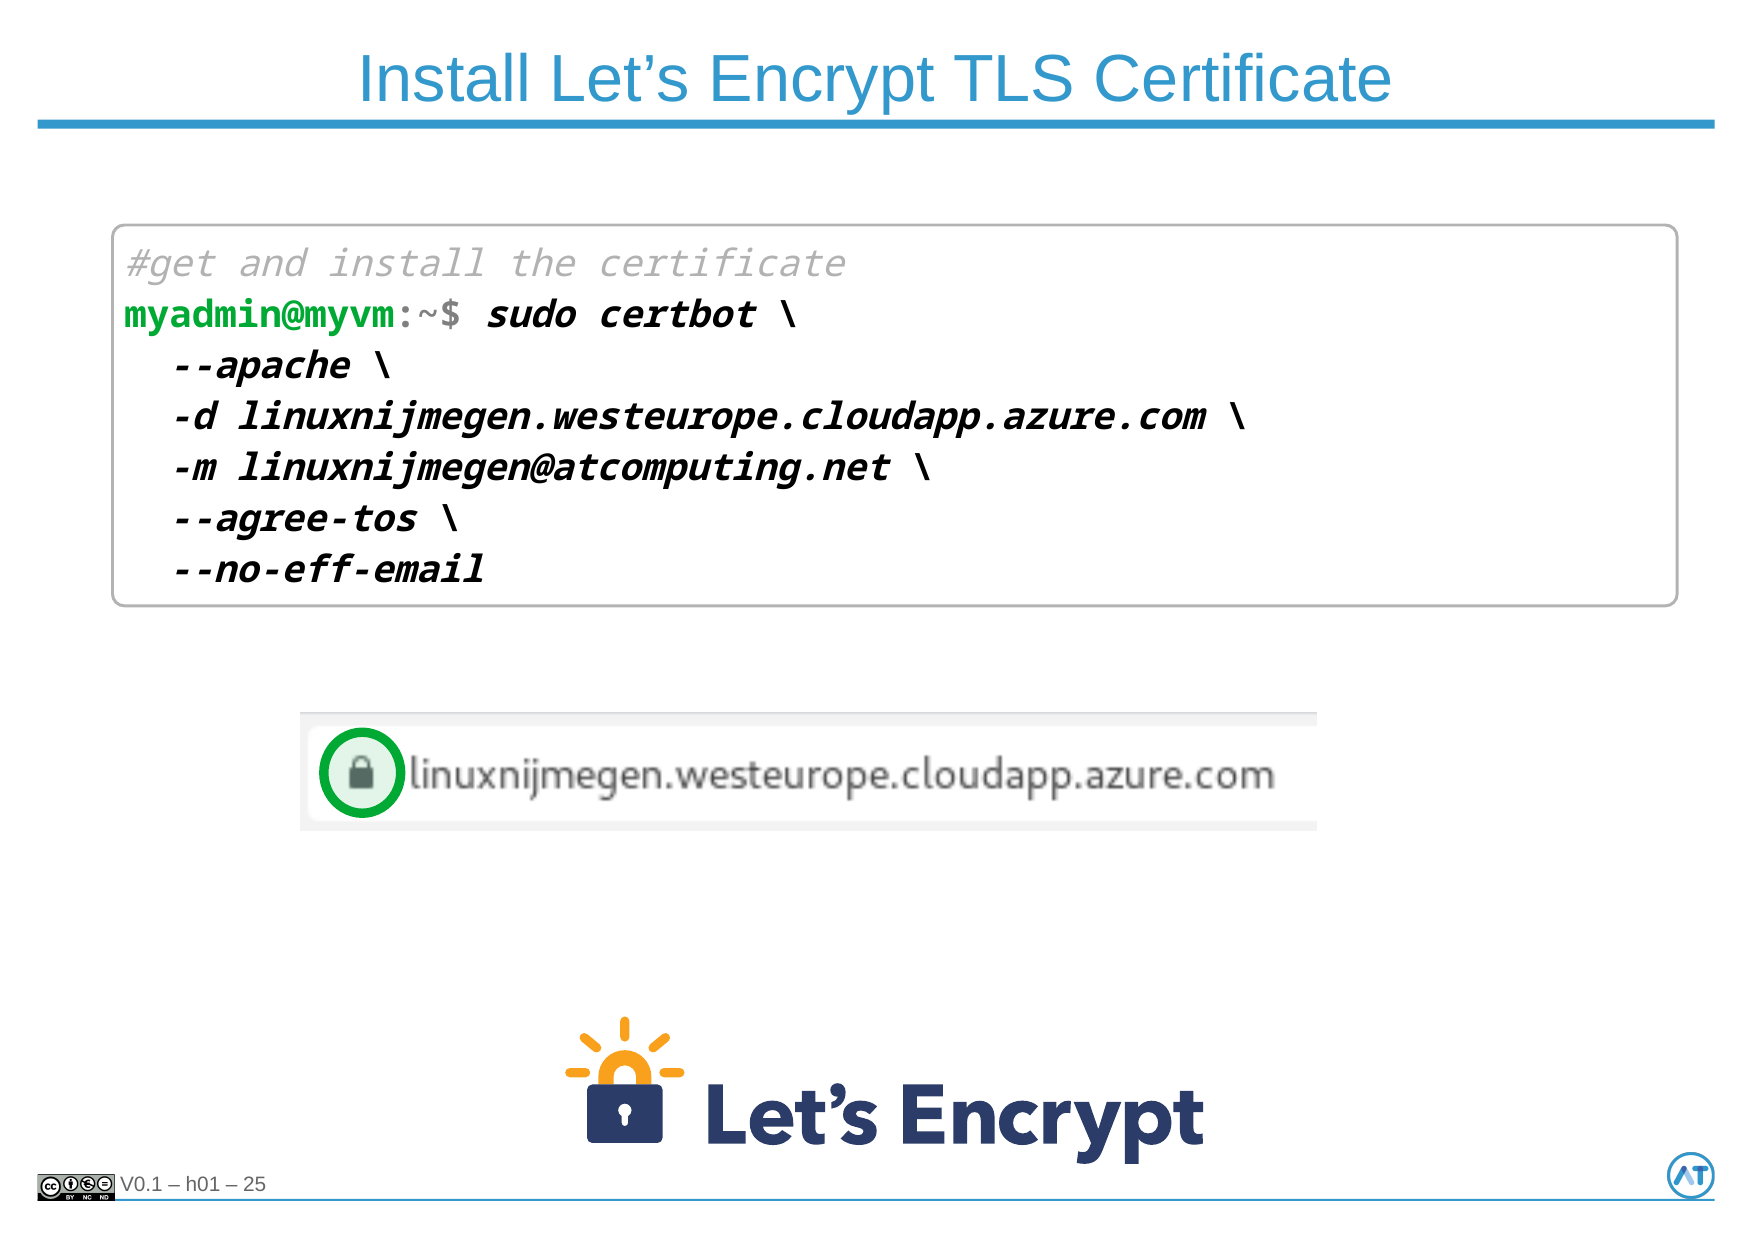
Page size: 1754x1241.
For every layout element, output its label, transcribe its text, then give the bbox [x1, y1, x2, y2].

picture [37, 1174, 115, 1201]
picture [562, 1012, 1206, 1168]
text_box #get and install the certificate myadmin@myvm:~$ sudo certbot \ --apache \ -d linuxnijmegen.westeurope.cloudapp.azure.com \ -m linuxnijmegen@atcomputing.net \ --agree-tos \ --no-eff-email [112, 225, 1678, 606]
picture [1667, 1152, 1715, 1199]
picture [300, 712, 1317, 831]
text_box [323, 732, 401, 814]
title Install Let’s Encrypt TLS Certificate [37, 37, 1715, 120]
